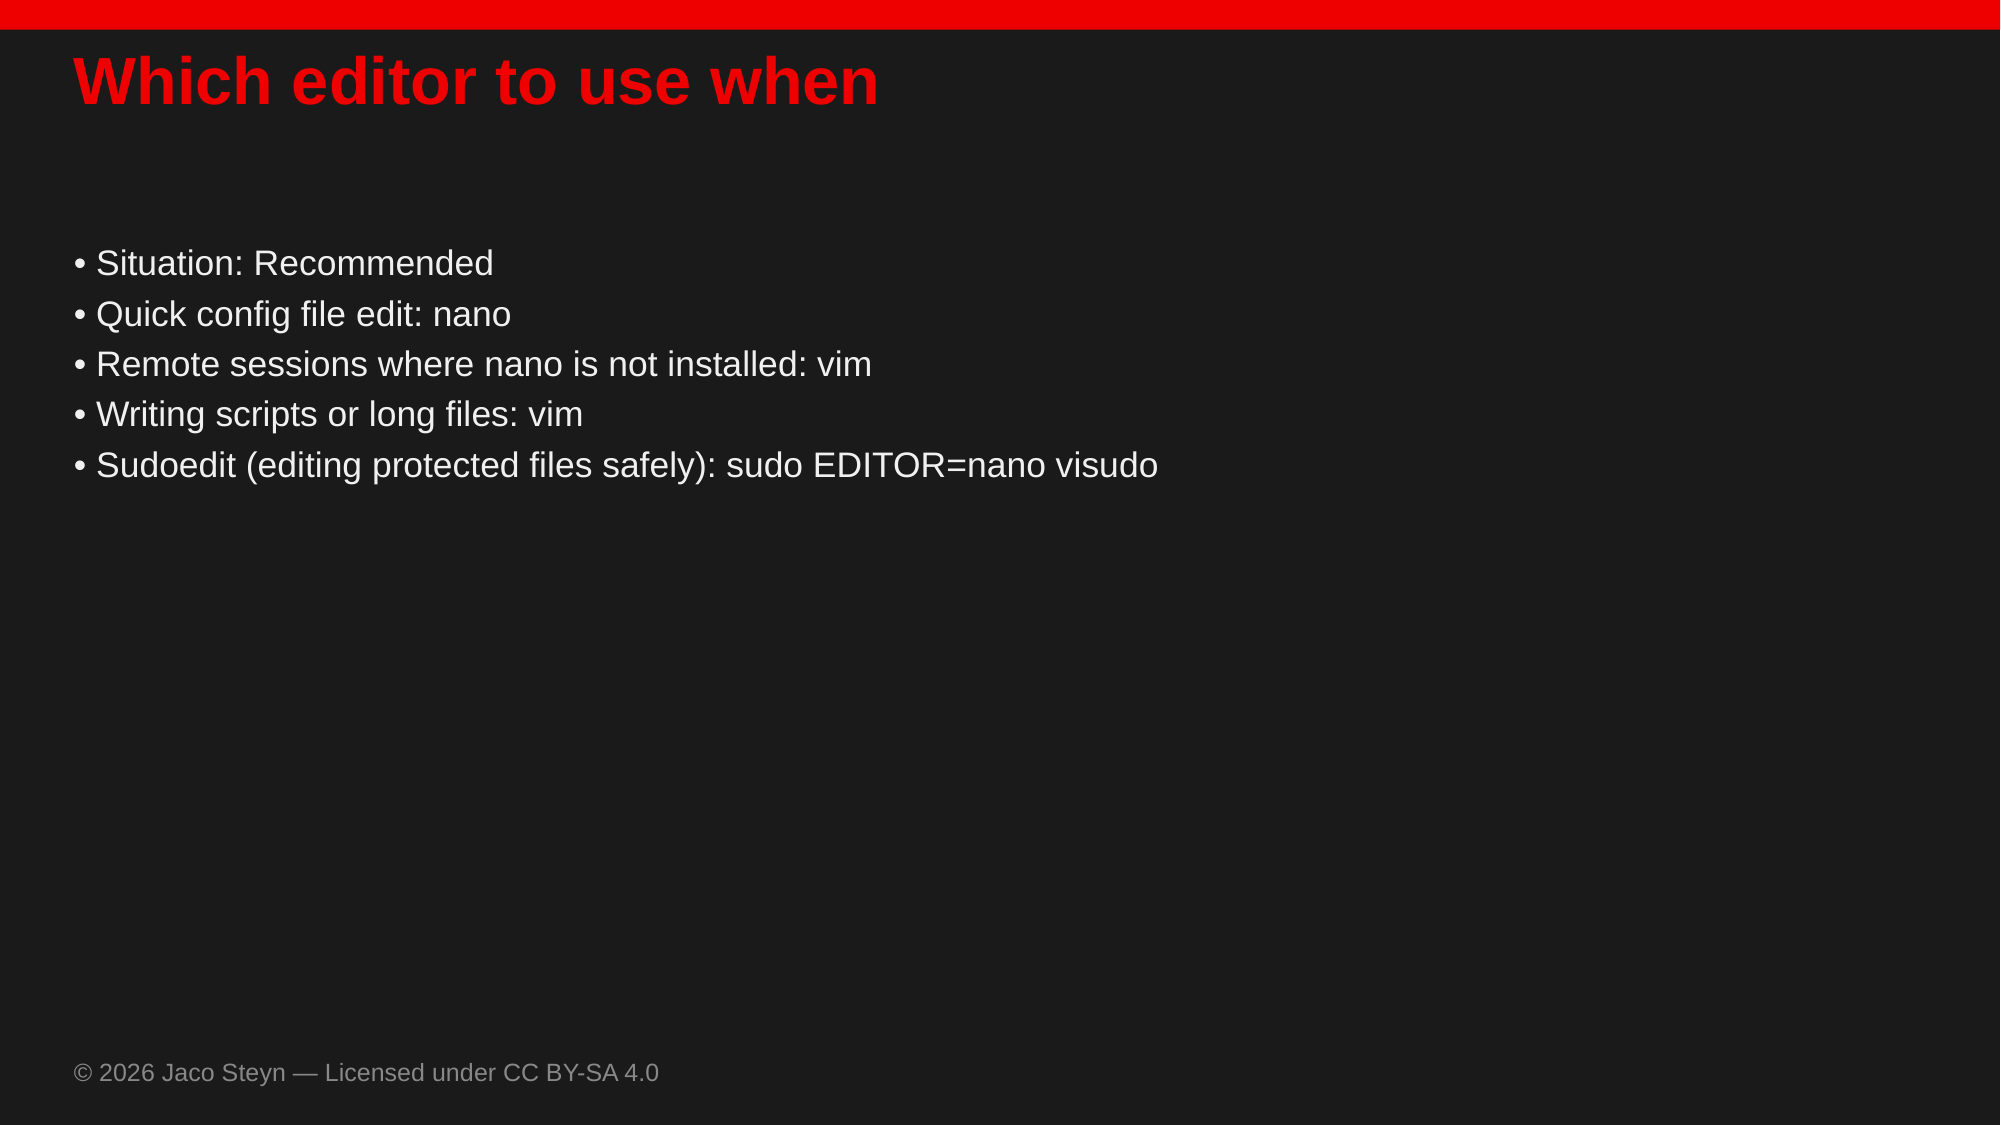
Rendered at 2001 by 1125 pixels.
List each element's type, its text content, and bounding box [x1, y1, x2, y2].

text_box © 2026 Jaco Steyn — Licensed under CC BY-SA 4.0 [59, 1051, 1942, 1093]
text_box [0, 0, 2001, 30]
text_box Which editor to use when [59, 36, 1942, 208]
text_box • Situation: Recommended • Quick config file edit: nano • Remote sessions where nano is not installed: vim • Writing scripts or long files: vim • Sudoedit (editing protected files safely): sudo EDITOR=nano visudo [59, 236, 1942, 1037]
